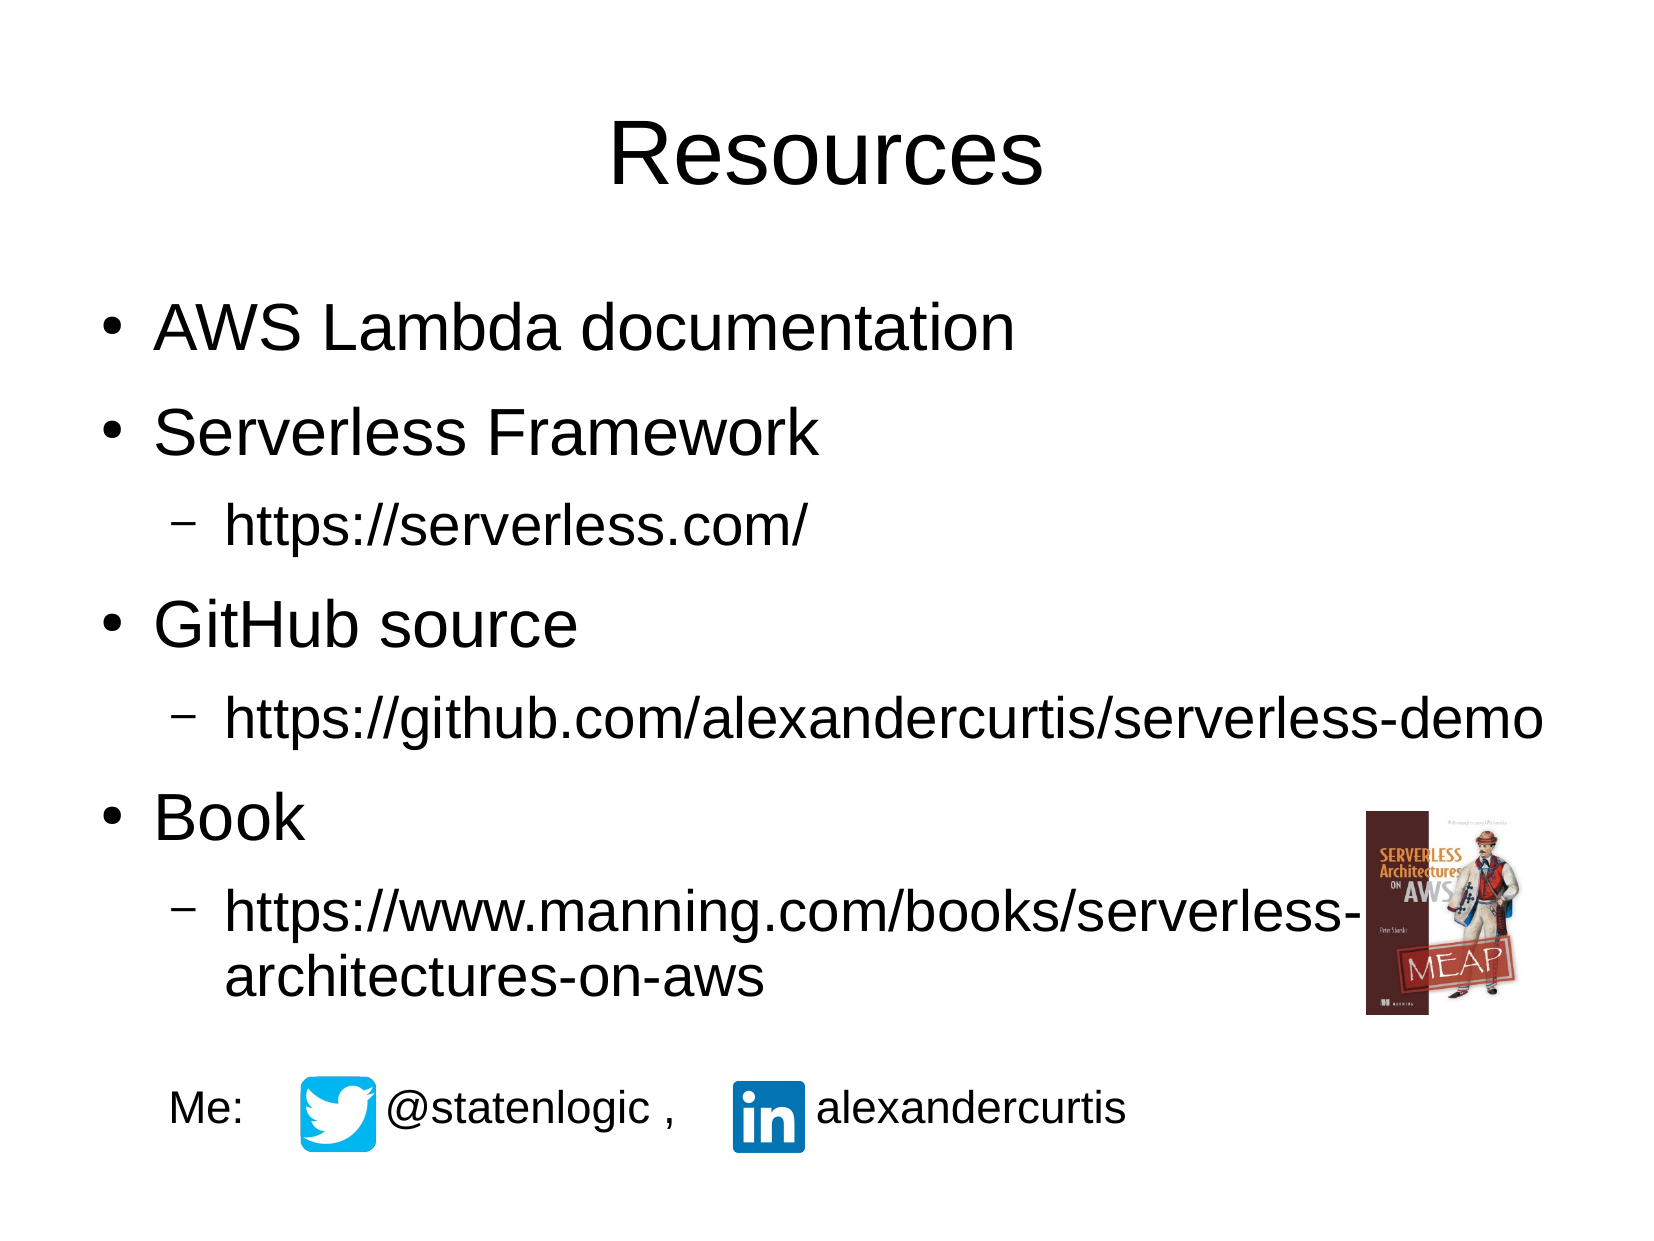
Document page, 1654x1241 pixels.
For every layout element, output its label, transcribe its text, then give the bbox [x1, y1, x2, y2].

picture [740, 1088, 805, 1153]
list AWS Lambda documentation Serverless Framework https://serverless.com/ GitHub source https://github.com/alexandercurtis/serverless-demo Book https://www.manning.com/books/serverless-architectures-on-aws [82, 290, 1571, 1010]
title Resources [82, 49, 1571, 257]
picture [732, 1080, 805, 1087]
picture [298, 1074, 378, 1155]
text_box Me: @statenlogic , alexandercurtis [118, 1074, 298, 1141]
text_box Me: @statenlogic , alexandercurtis [378, 1074, 1583, 1141]
picture [1366, 811, 1524, 1015]
